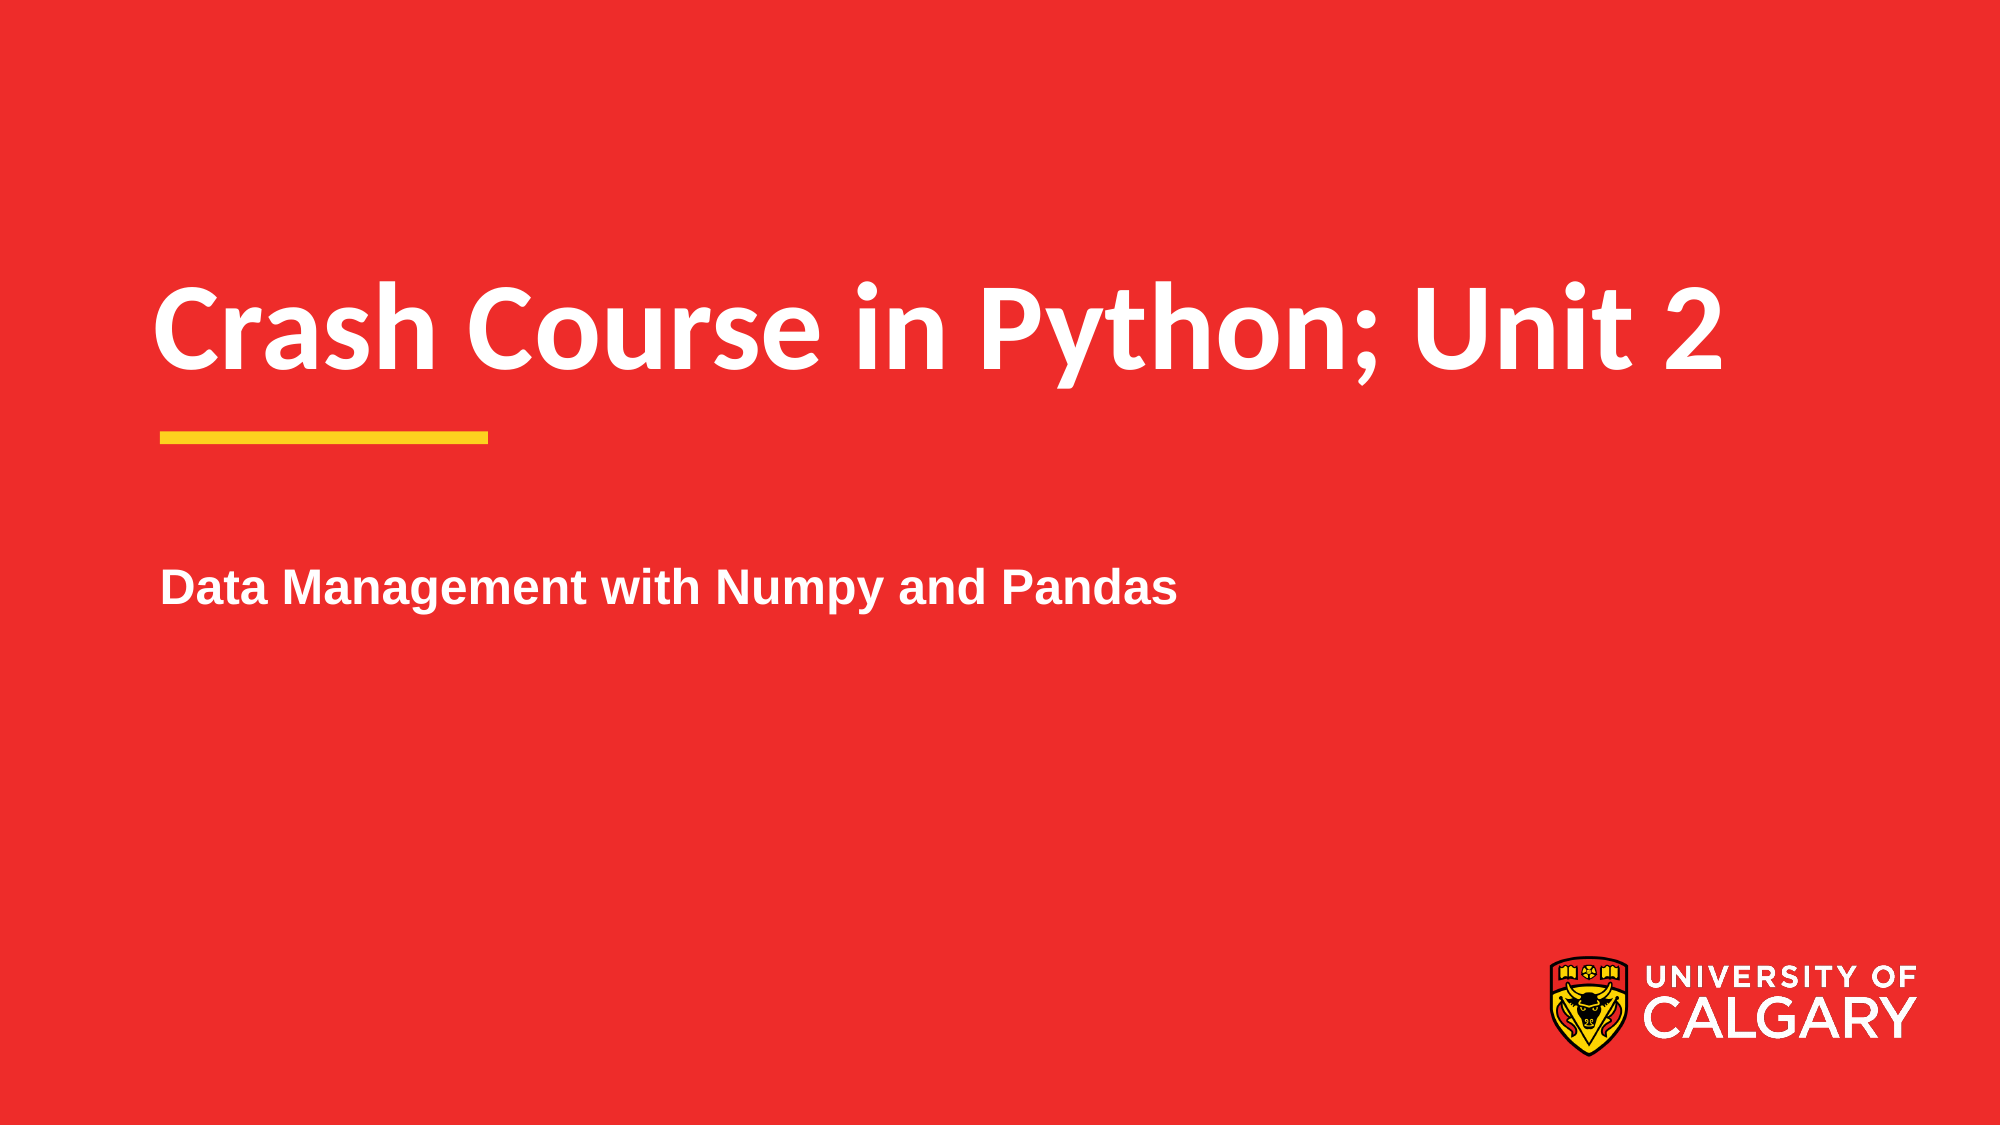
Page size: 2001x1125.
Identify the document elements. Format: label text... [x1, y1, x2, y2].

picture [1508, 924, 1958, 1079]
subtitle Data Management with Numpy and Pandas [144, 486, 1645, 619]
title Crash Course in Python; Unit 2 [138, 86, 1915, 405]
